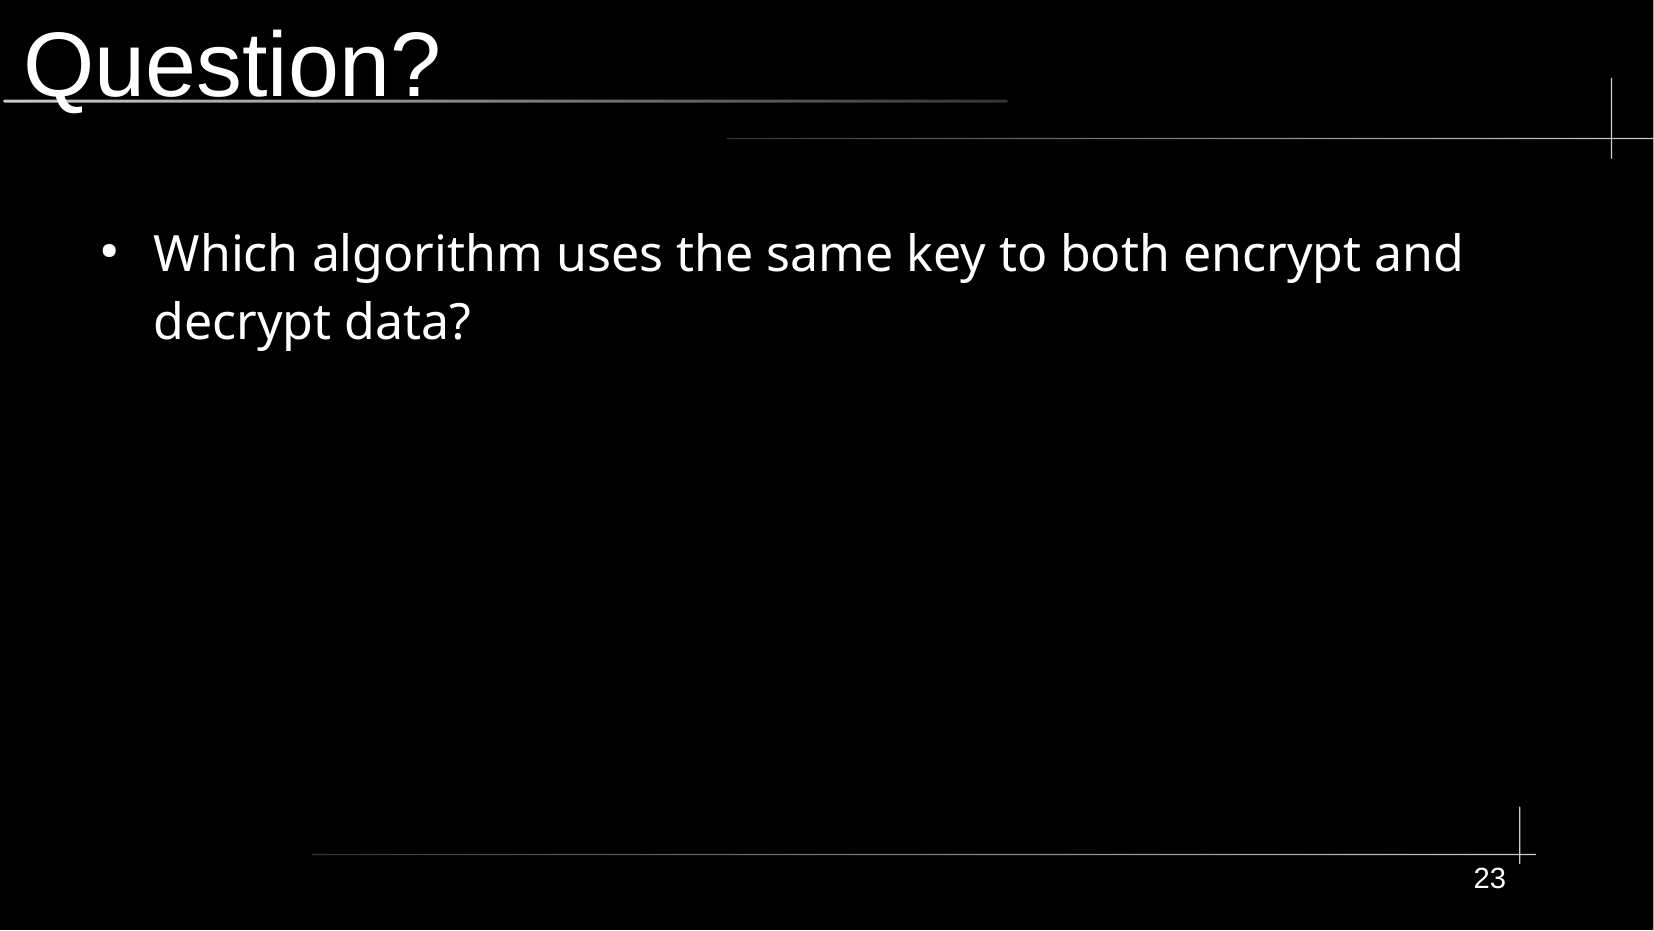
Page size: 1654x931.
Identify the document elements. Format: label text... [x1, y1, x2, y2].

list Which algorithm uses the same key to both encrypt and decrypt data? [82, 217, 1592, 811]
title Question? [23, 11, 1589, 119]
